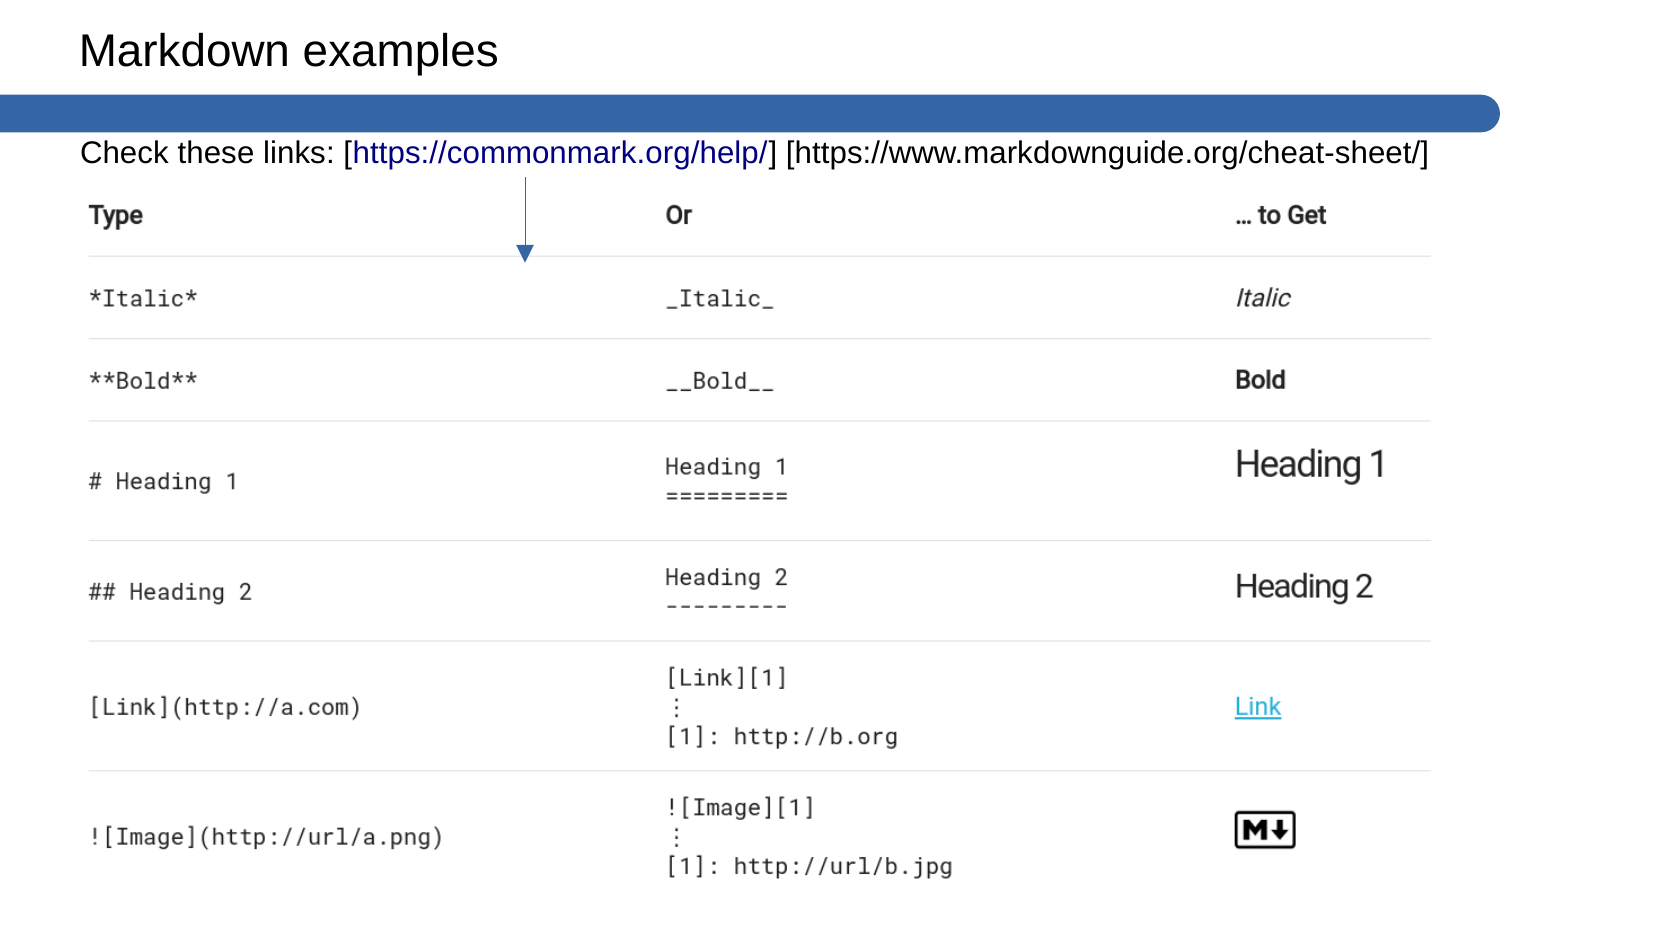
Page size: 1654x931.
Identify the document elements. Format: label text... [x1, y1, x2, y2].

picture [72, 188, 1431, 901]
title Markdown examples [78, 25, 1568, 77]
text_box Check these links: [https://commonmark.org/help/] [https://www.markdownguide.org/cheat-sheet/] [65, 127, 1446, 178]
